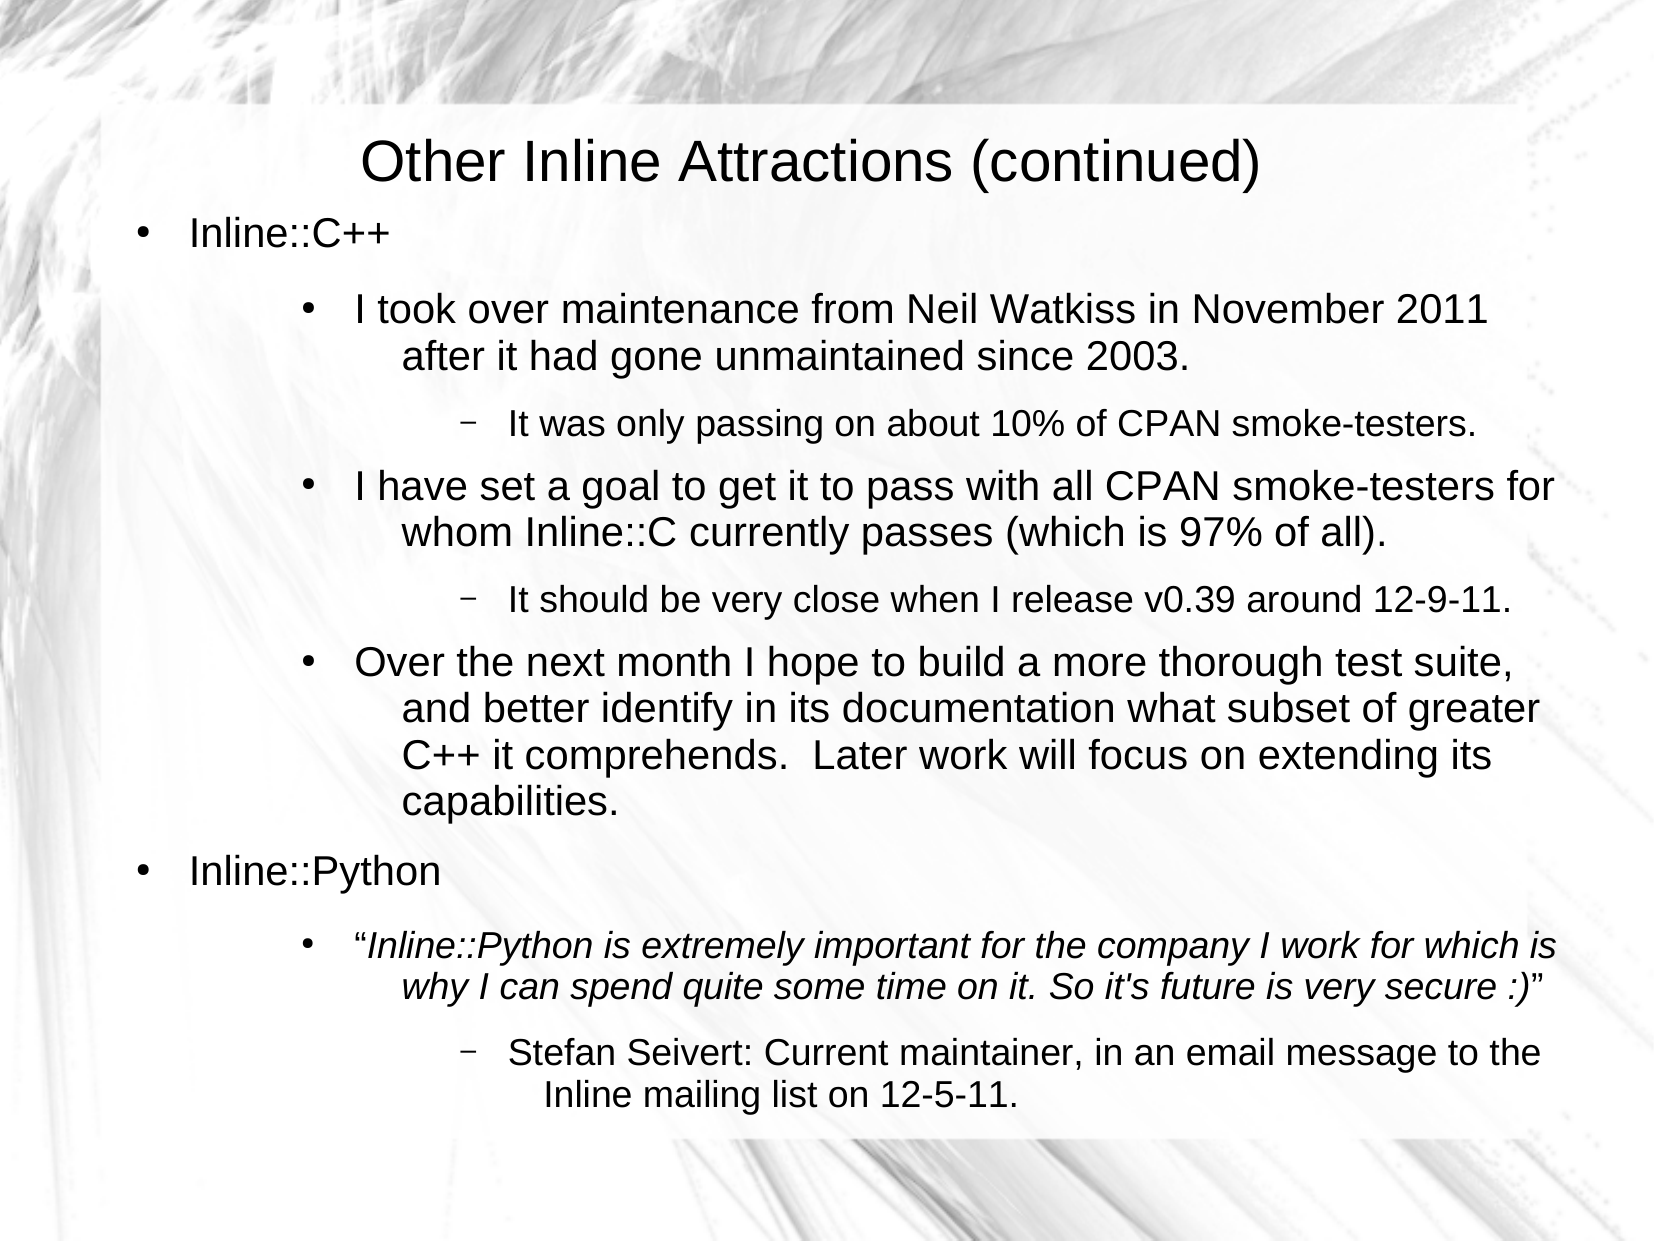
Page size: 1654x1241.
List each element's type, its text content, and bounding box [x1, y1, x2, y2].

picture [0, 0, 1654, 1241]
title Other Inline Attractions (continued) [118, 112, 1506, 210]
list Inline::C++ I took over maintenance from Neil Watkiss in November 2011 after it had gone unmaintained since 2003. It was only passing on about 10% of CPAN smoke-testers. I have set a goal to get it to pass with all CPAN smoke-testers for whom Inline::C currently passes (which is 97% of all). It should be very close when I release v0.39 around 12-9-11. Over the next month I hope to build a more thorough test suite, and better identify in its documentation what subset of greater C++ it comprehends. Later work will focus on extending its capabilities. Inline::Python “Inline::Python is extremely important for the company I work for which is why I can spend quite some time on it. So it's future is very secure :)” Stefan Seivert: Current maintainer, in an email message to the Inline mailing list on 12-5-11. [118, 210, 1571, 1190]
